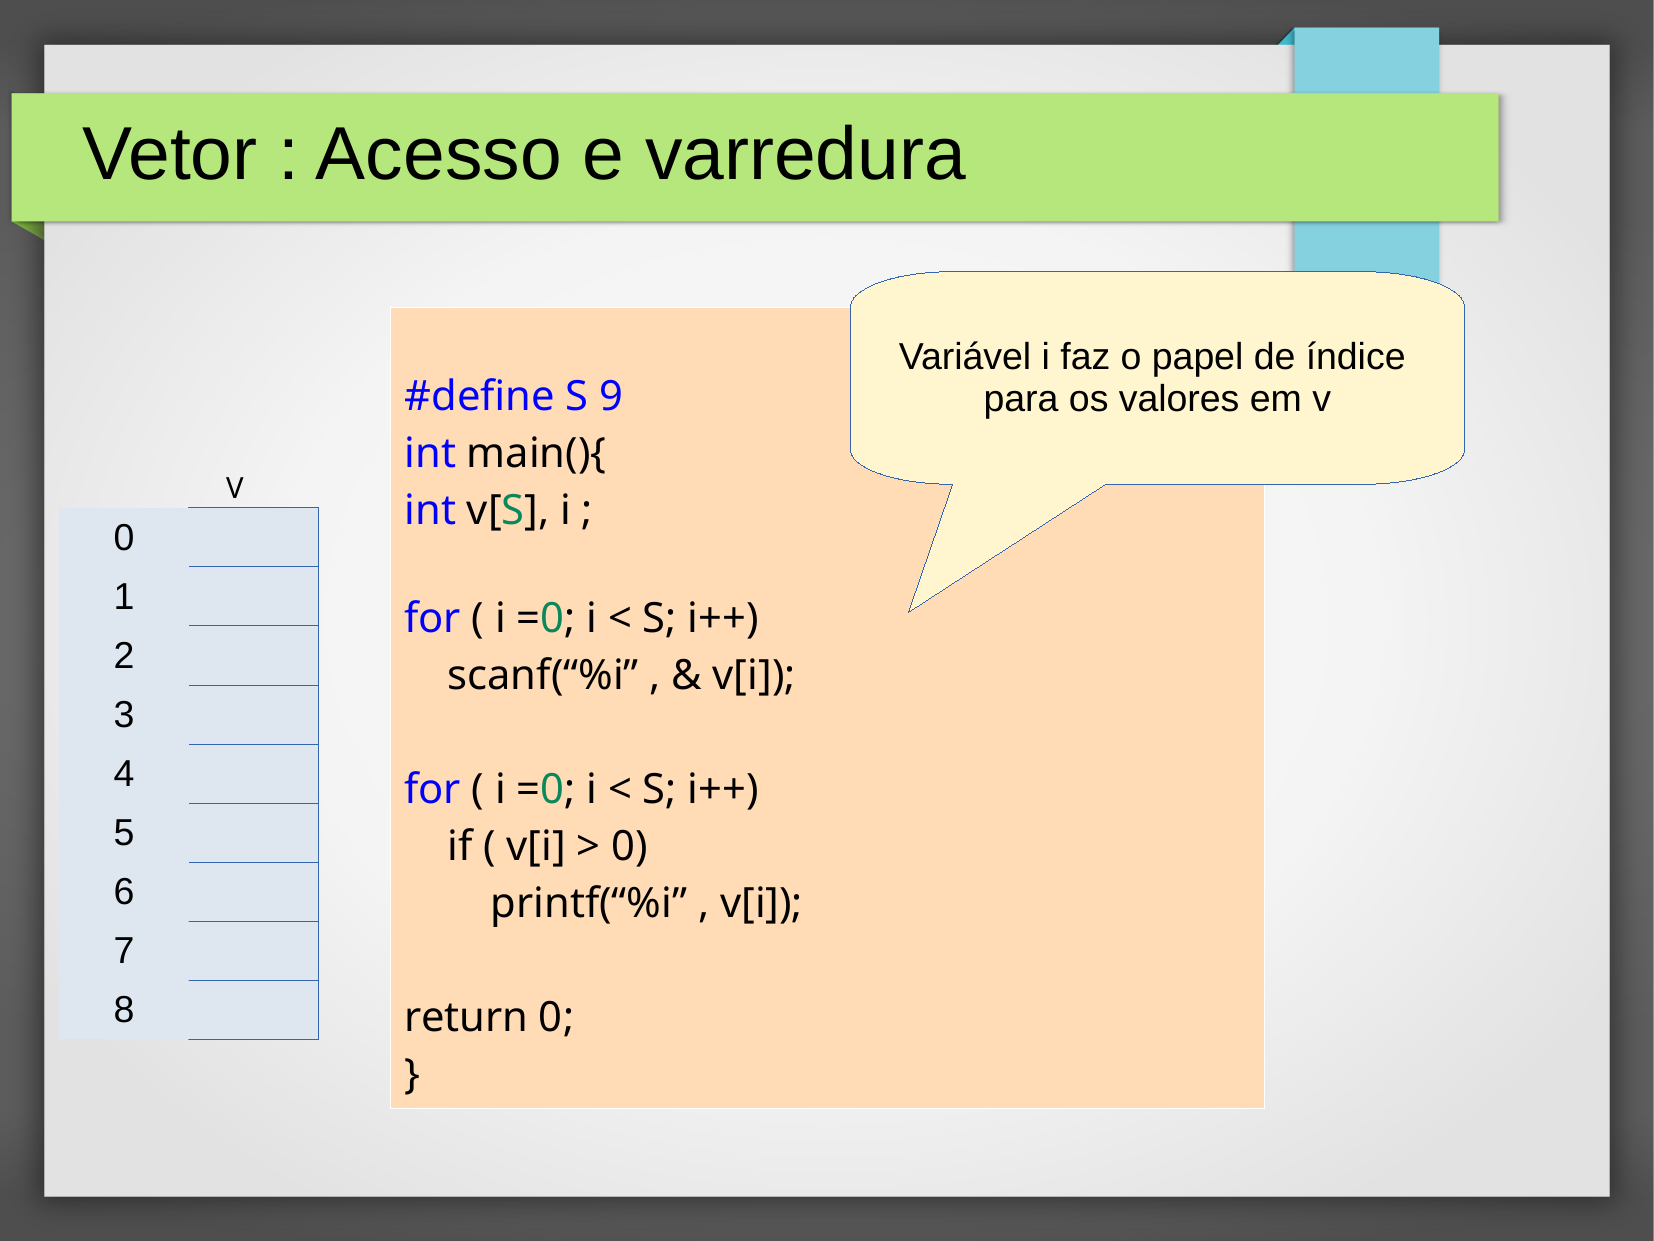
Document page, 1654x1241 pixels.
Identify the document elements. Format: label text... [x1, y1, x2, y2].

text_box [189, 507, 319, 1040]
text_box 8 [59, 981, 189, 1040]
text_box 1 [59, 566, 189, 626]
text_box 6 [59, 863, 189, 922]
text_box 4 [59, 744, 189, 804]
table_header #define S 9 int main(){ int v[S], i ; for ( i =0; i < S; i++) scanf(“%i” , & v[i]); for ( i =0; i < S; i++) if ( v[i] > 0) printf(“%i” , v[i]); return 0; } [391, 308, 1264, 1108]
title Vetor : Acesso e varredura [82, 94, 1264, 213]
text_box 7 [59, 922, 189, 981]
text_box Variável i faz o papel de índice para os valores em v [850, 271, 1465, 613]
text_box 0 [59, 507, 189, 566]
text_box 3 [59, 685, 189, 744]
picture [0, 0, 1654, 1241]
list V [200, 401, 319, 507]
text_box 2 [59, 626, 189, 685]
text_box 5 [59, 804, 189, 863]
